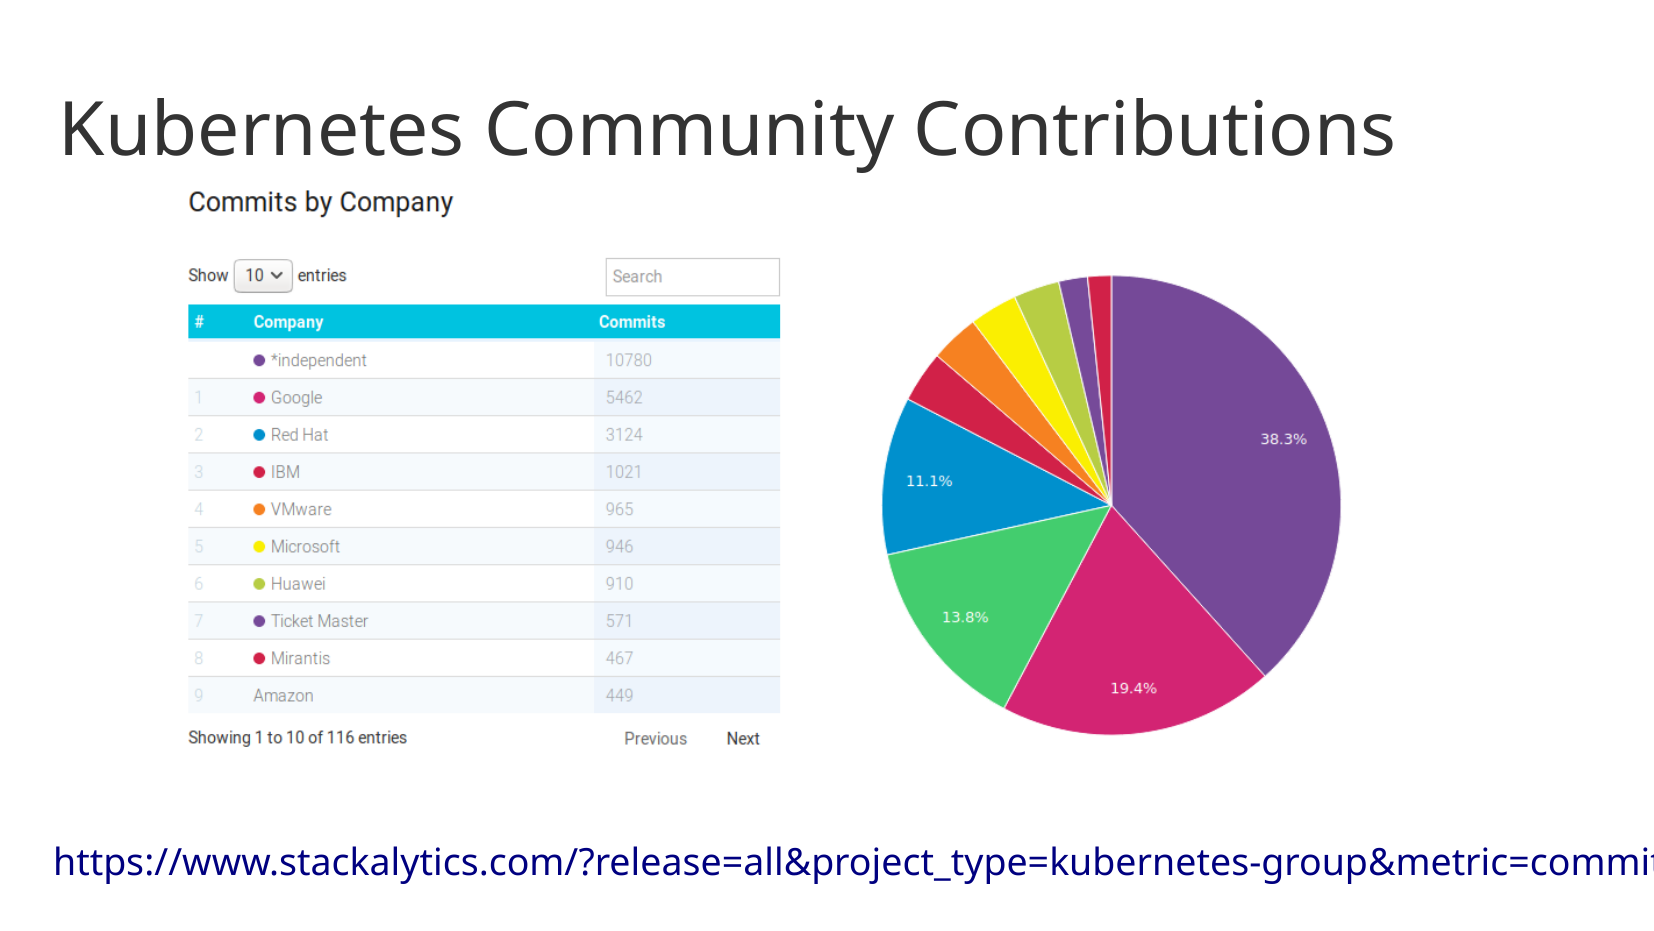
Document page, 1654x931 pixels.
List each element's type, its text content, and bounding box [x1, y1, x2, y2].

picture [171, 180, 1394, 804]
title Kubernetes Community Contributions [59, 59, 1595, 178]
text_box https://www.stackalytics.com/?release=all&project_type=kubernetes-group&metric=commits [47, 835, 1640, 887]
